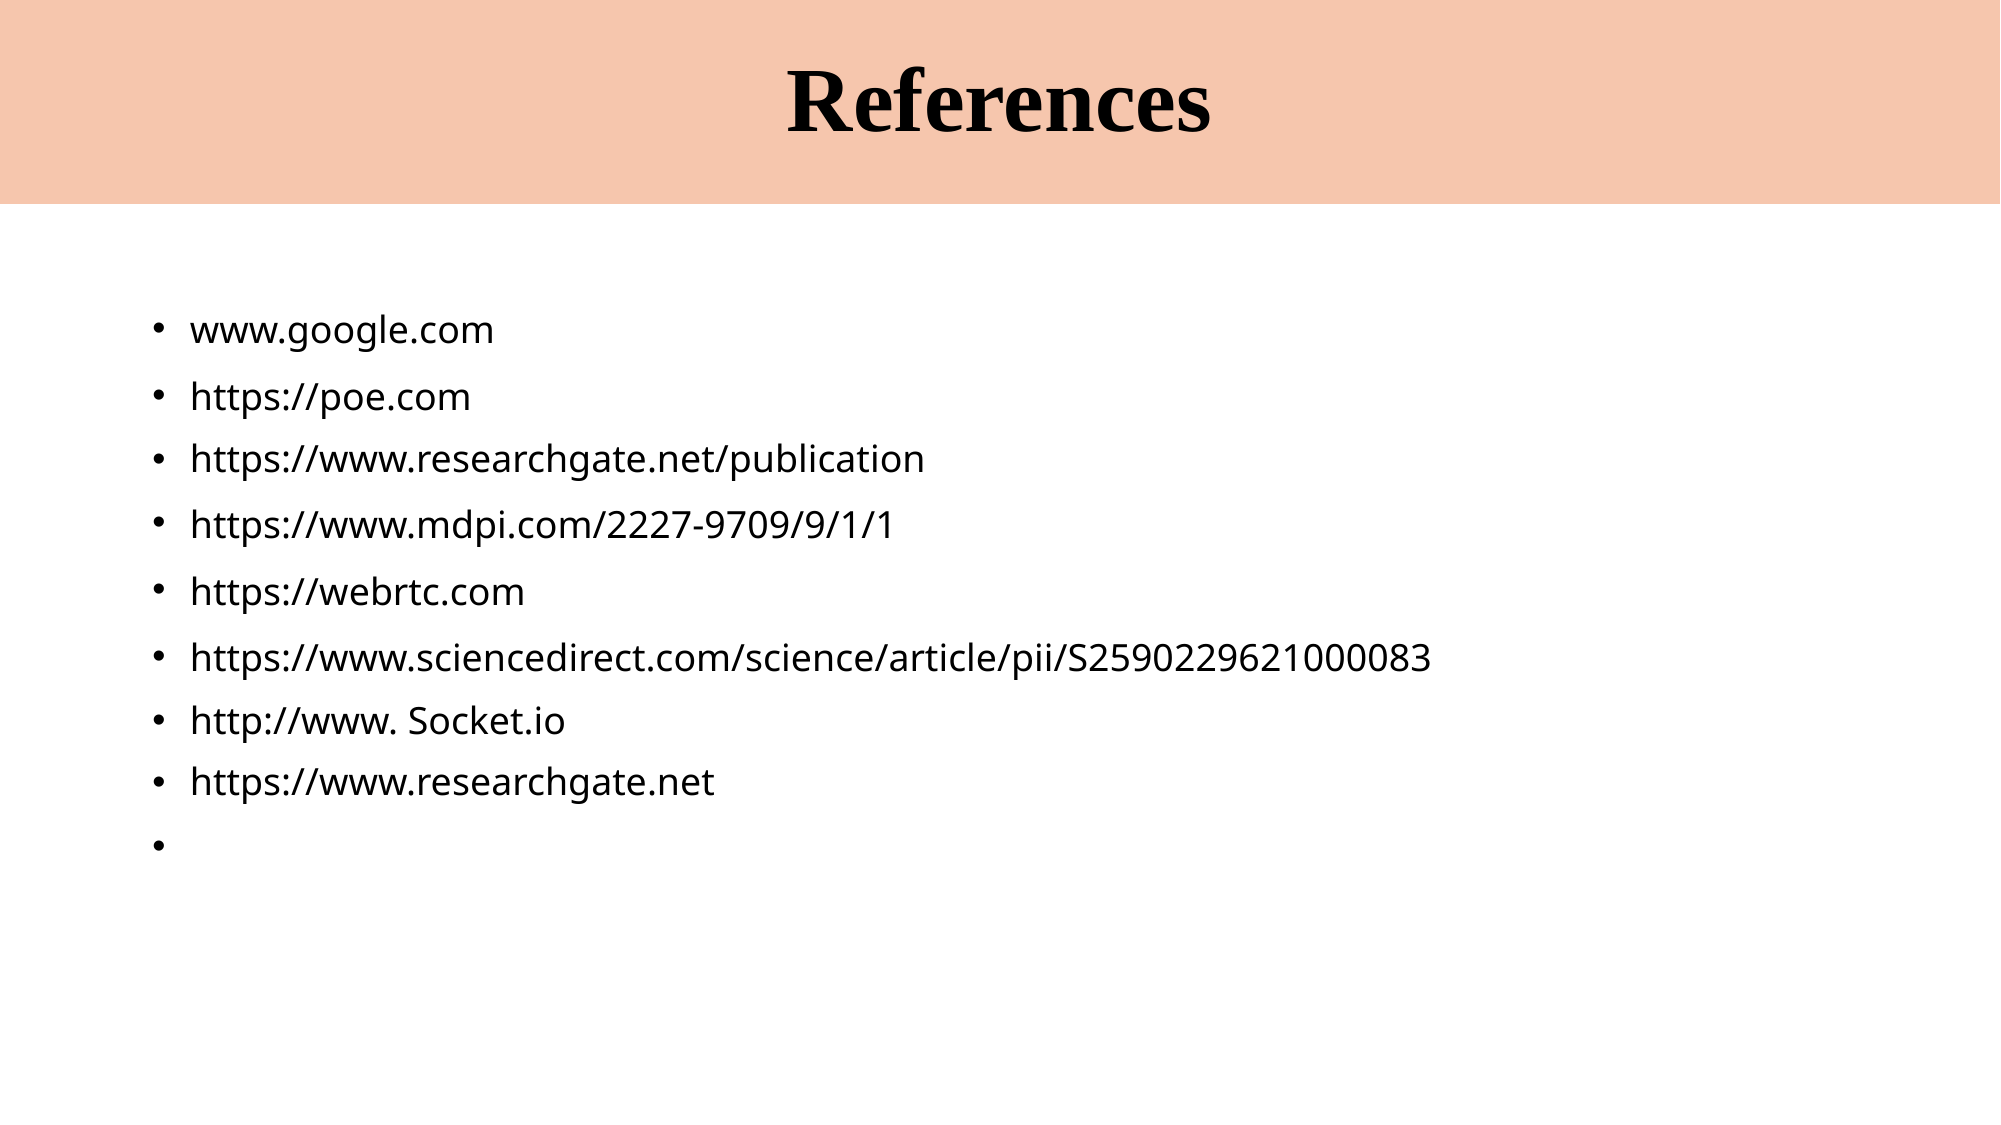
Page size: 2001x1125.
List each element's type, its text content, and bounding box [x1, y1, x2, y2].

title References [0, 0, 2000, 204]
list www.google.com https://poe.com https://www.researchgate.net/publication https://www.mdpi.com/2227-9709/9/1/1 https://webrtc.com https://www.sciencedirect.com/science/article/pii/S2590229621000083 http://www. Socket.io https://www.researchgate.net [137, 299, 1863, 1014]
